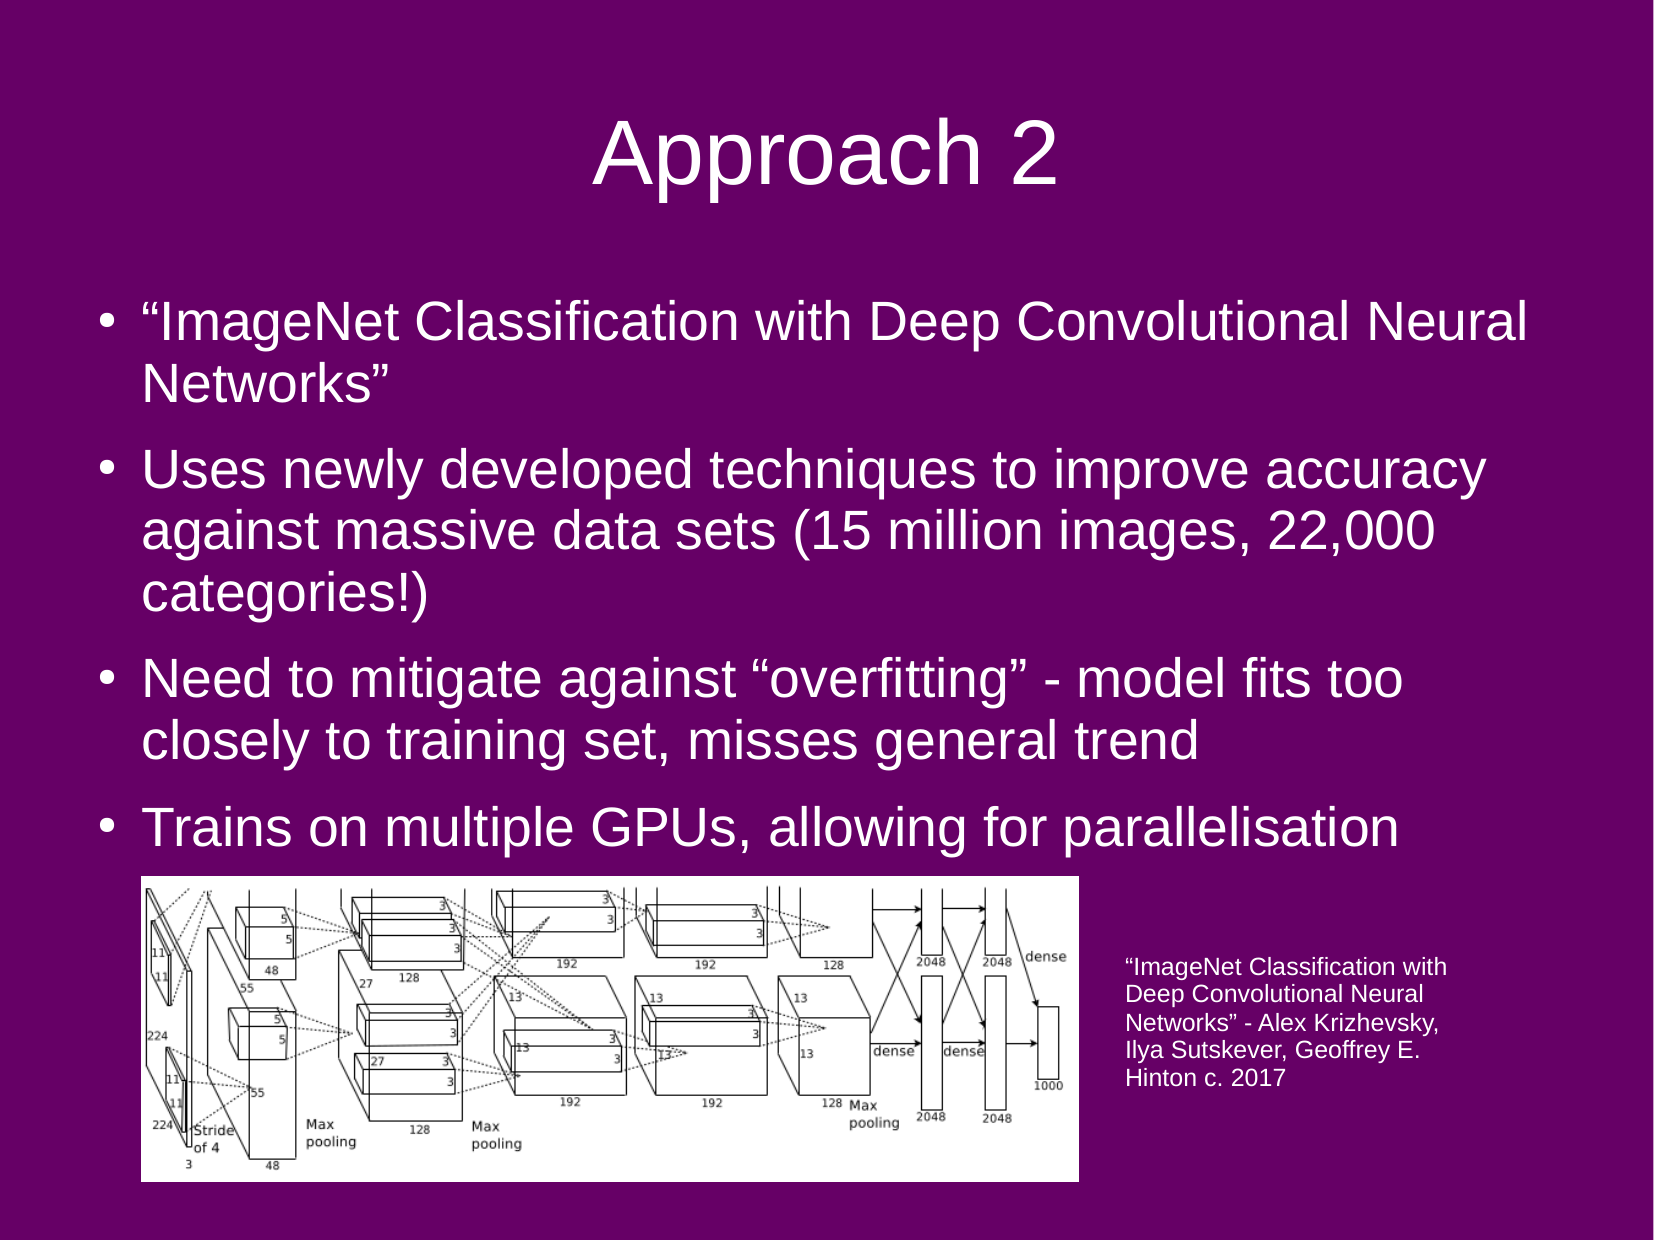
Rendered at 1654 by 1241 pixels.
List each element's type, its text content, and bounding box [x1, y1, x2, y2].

title Approach 2 [82, 49, 1571, 257]
list “ImageNet Classification with Deep Convolutional Neural Networks” Uses newly developed techniques to improve accuracy against massive data sets (15 million images, 22,000 categories!) Need to mitigate against “overfitting” - model fits too closely to training set, misses general trend Trains on multiple GPUs, allowing for parallelisation [82, 290, 1571, 863]
text_box “ImageNet Classification with Deep Convolutional Neural Networks” - Alex Krizhevsky, Ilya Sutskever, Geoffrey E. Hinton c. 2017 [1110, 944, 1475, 1100]
picture [141, 876, 1079, 1182]
